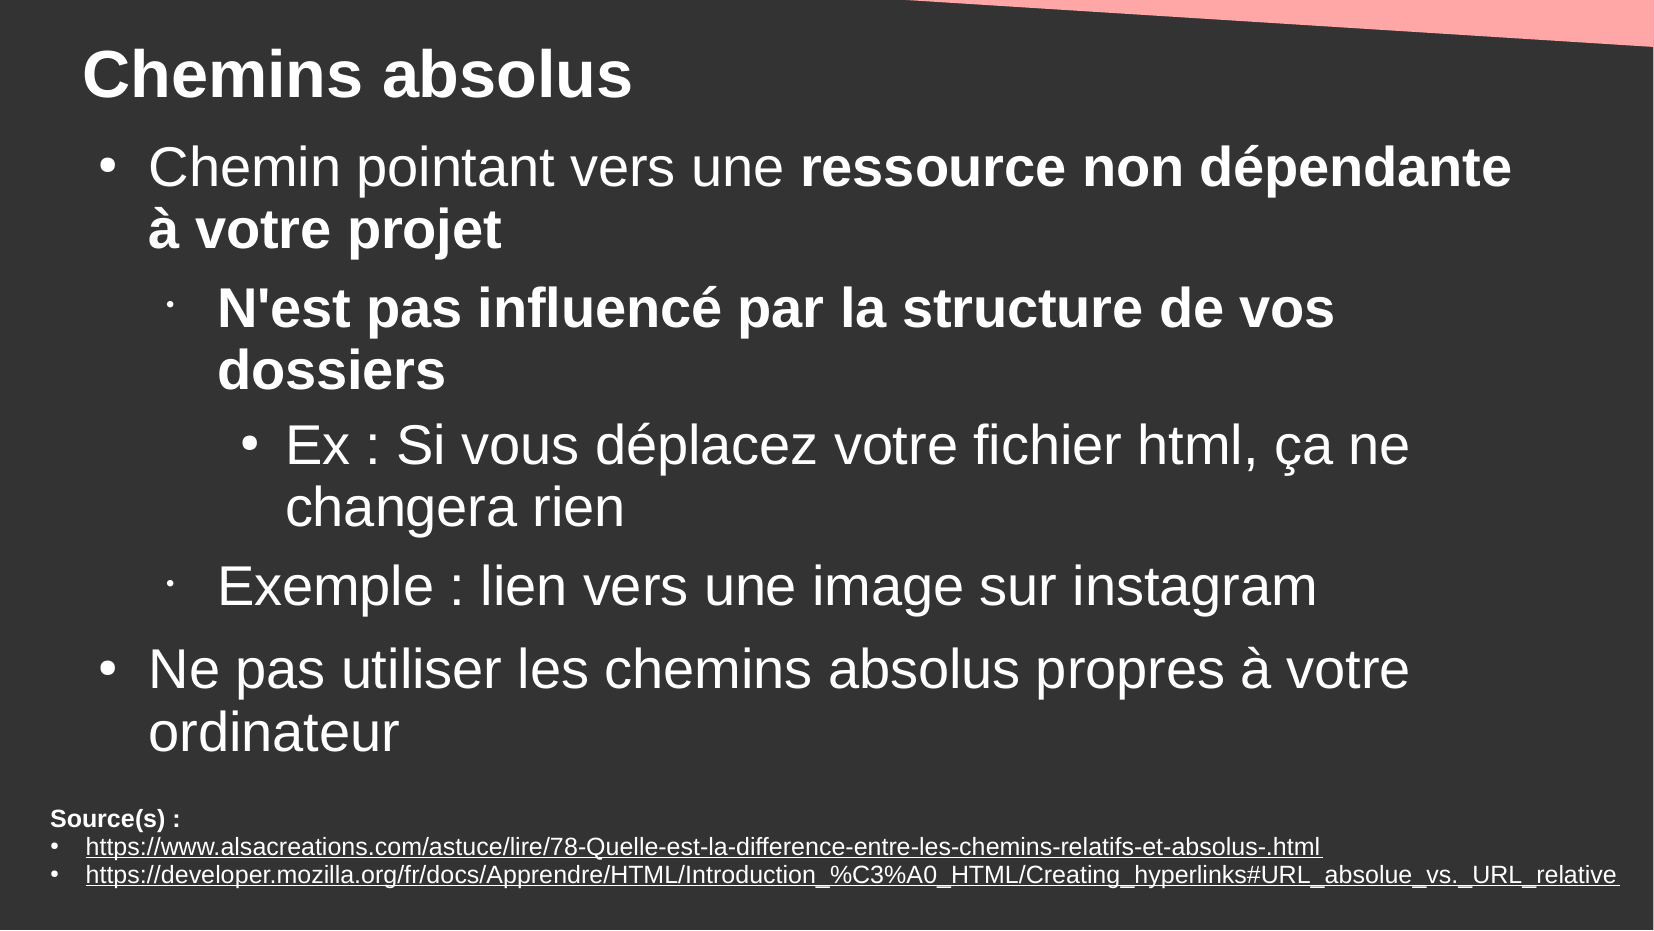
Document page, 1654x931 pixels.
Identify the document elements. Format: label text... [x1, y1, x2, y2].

list Chemin pointant vers une ressource non dépendante à votre projet N'est pas influencé par la structure de vos dossiers Ex : Si vous déplacez votre fichier html, ça ne changera rien Exemple : lien vers une image sur instagram Ne pas utiliser les chemins absolus propres à votre ordinateur [80, 135, 1546, 768]
title Chemins absolus [82, 37, 1571, 122]
text_box Source(s) : https://www.alsacreations.com/astuce/lire/78-Quelle-est-la-difference-entre-les-chemins-relatifs-et-absolus-.html https://developer.mozilla.org/fr/docs/Apprendre/HTML/Introduction_%C3%A0_HTML/Creating_hyperlinks#URL_absolue_vs._URL_relative [35, 797, 1654, 931]
text_box [906, 0, 1654, 47]
